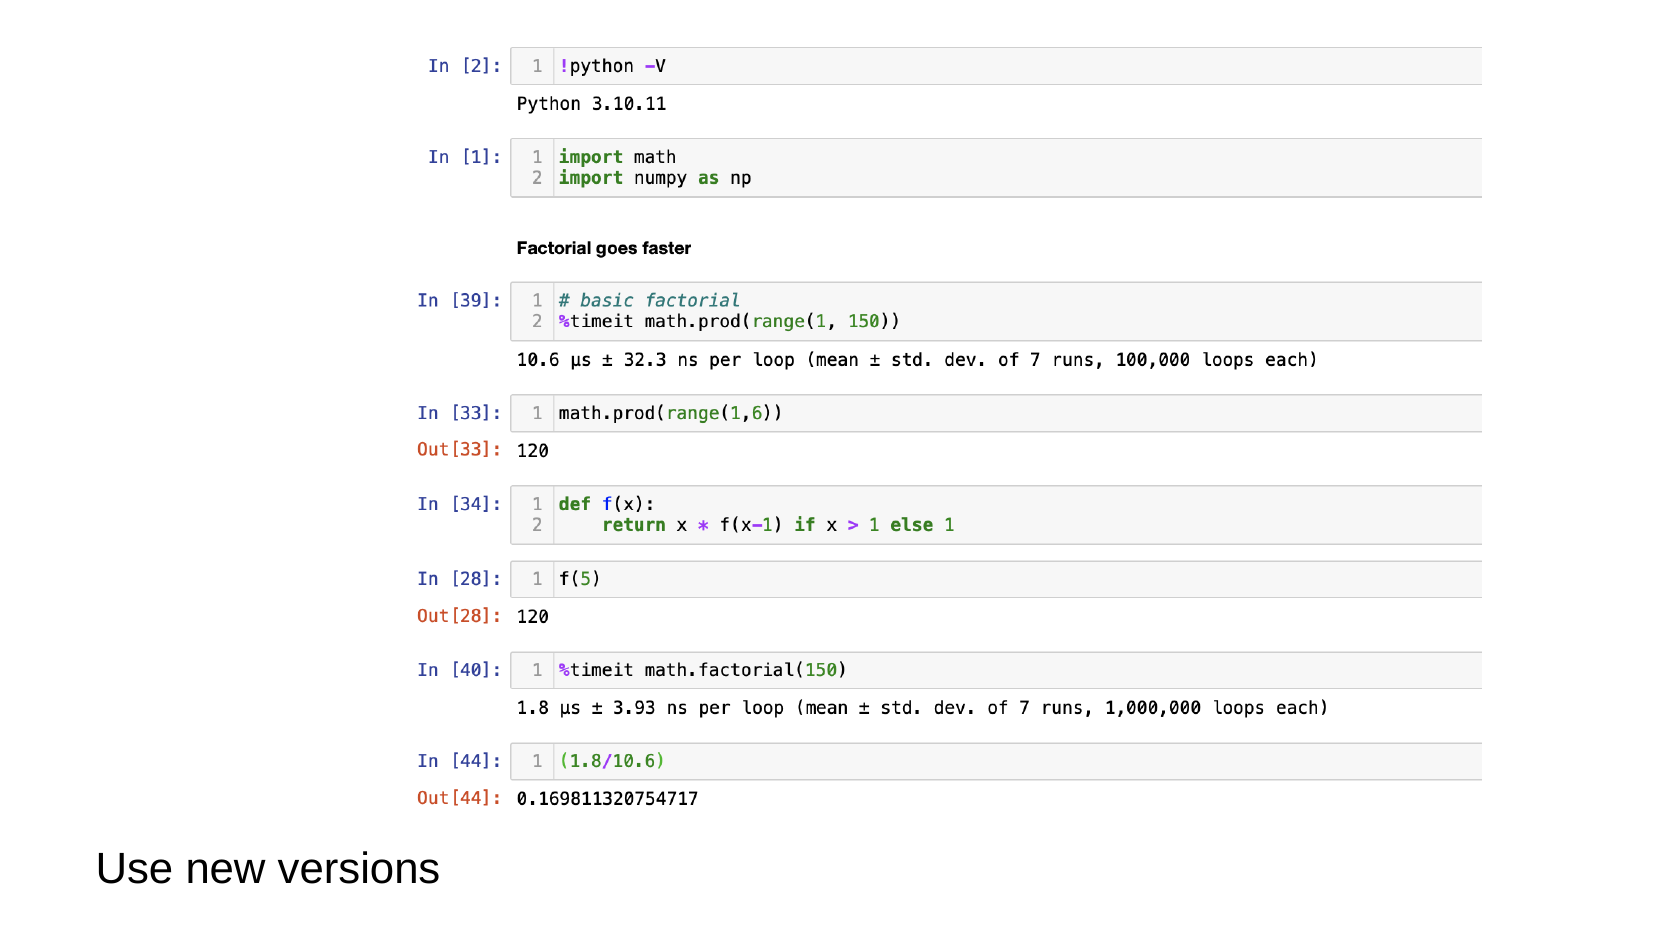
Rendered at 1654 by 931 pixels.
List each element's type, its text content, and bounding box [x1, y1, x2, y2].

text_box Use new versions [80, 836, 456, 901]
picture [412, 42, 1482, 837]
